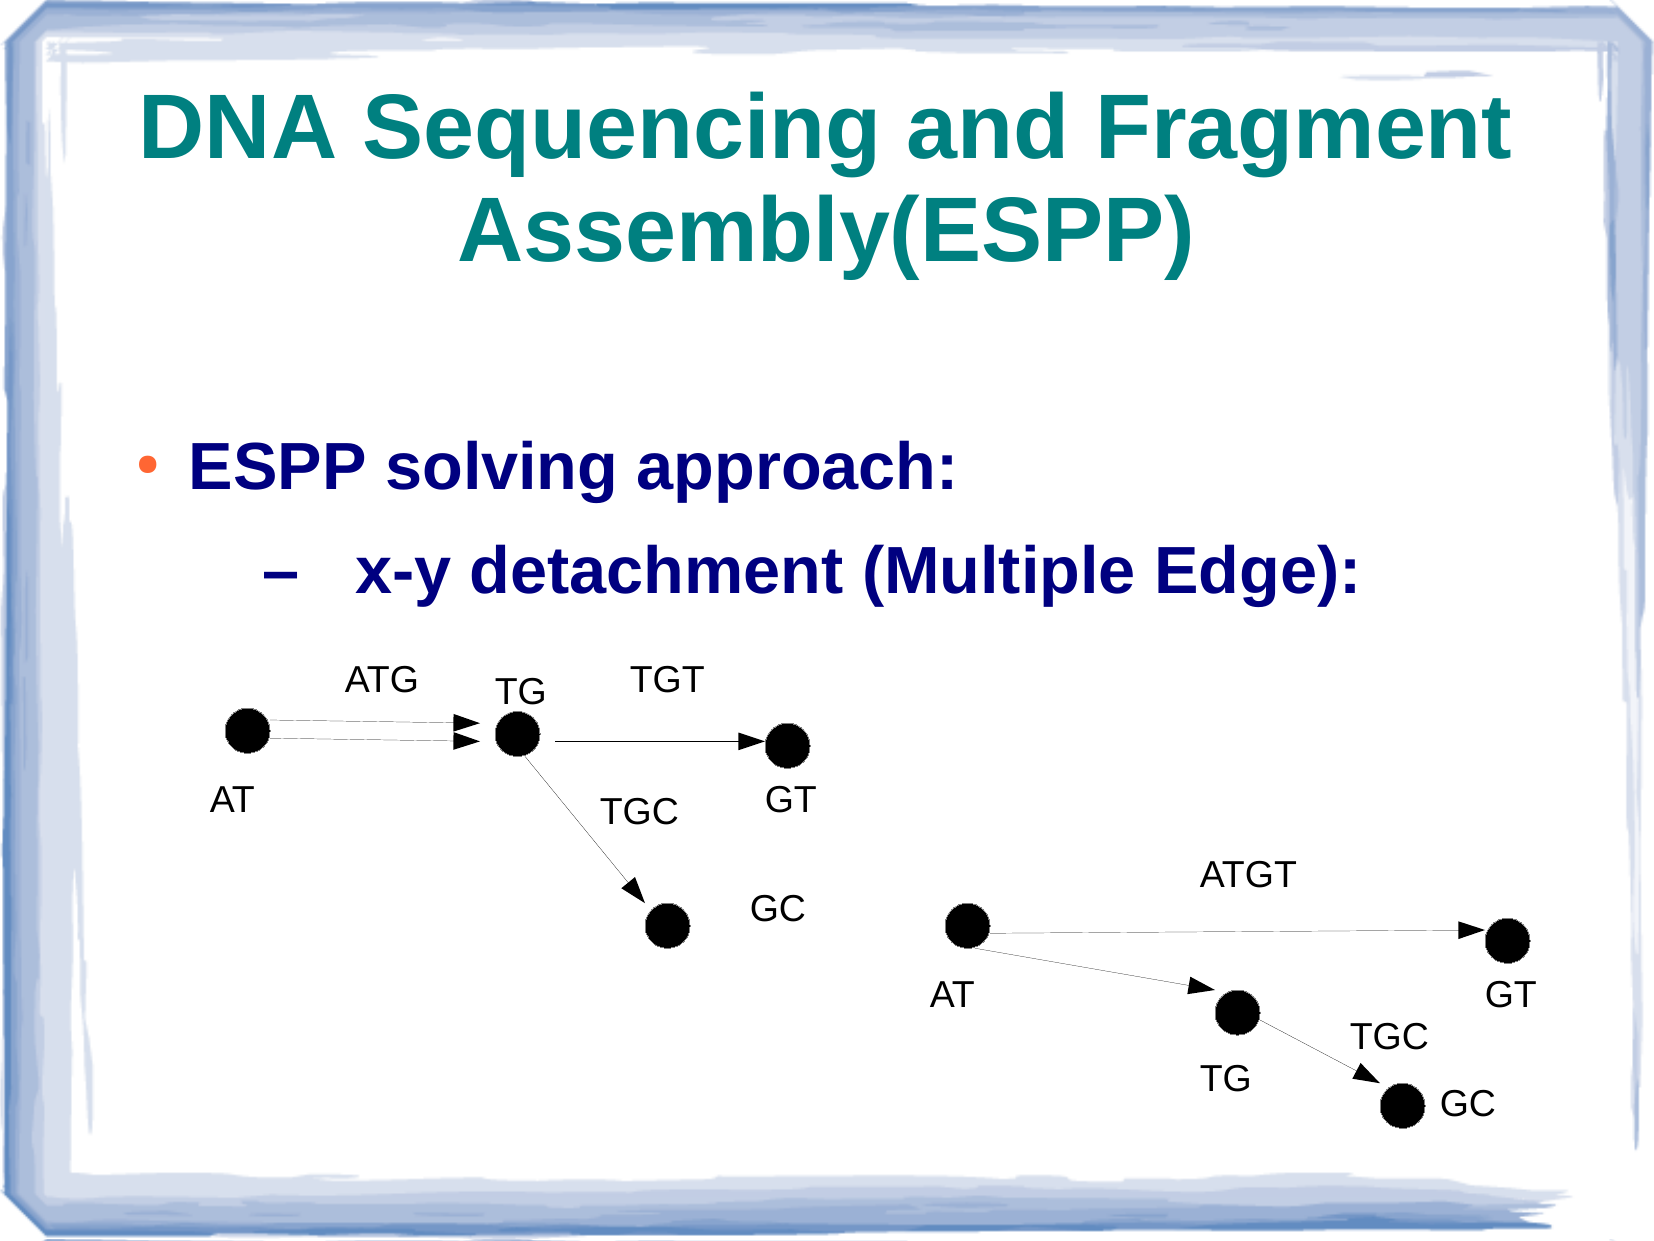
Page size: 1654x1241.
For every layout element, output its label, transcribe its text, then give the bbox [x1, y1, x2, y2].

text_box [645, 903, 691, 949]
text_box TGC [585, 783, 721, 841]
list ESPP solving approach: – x-y detachment (Multiple Edge): [118, 324, 1571, 1144]
text_box GT [1470, 966, 1576, 1024]
text_box AT [195, 771, 316, 829]
text_box GC [735, 879, 826, 937]
text_box [765, 723, 811, 769]
text_box TG [480, 663, 571, 721]
text_box ATGT [1185, 846, 1426, 904]
text_box [1380, 1083, 1425, 1129]
title DNA Sequencing and Fragment Assembly(ESPP) [82, 75, 1571, 283]
text_box TGT [615, 651, 751, 709]
text_box [225, 708, 271, 754]
text_box TGC [1335, 1008, 1471, 1066]
text_box [1215, 990, 1261, 1036]
text_box AT [915, 966, 1036, 1024]
text_box [495, 721, 541, 757]
picture [0, 0, 1654, 1241]
text_box [1485, 918, 1531, 964]
text_box ATG [330, 651, 436, 709]
text_box GT [750, 771, 856, 829]
text_box TG [1185, 1050, 1276, 1107]
text_box GC [1425, 1074, 1531, 1132]
text_box [945, 903, 991, 949]
